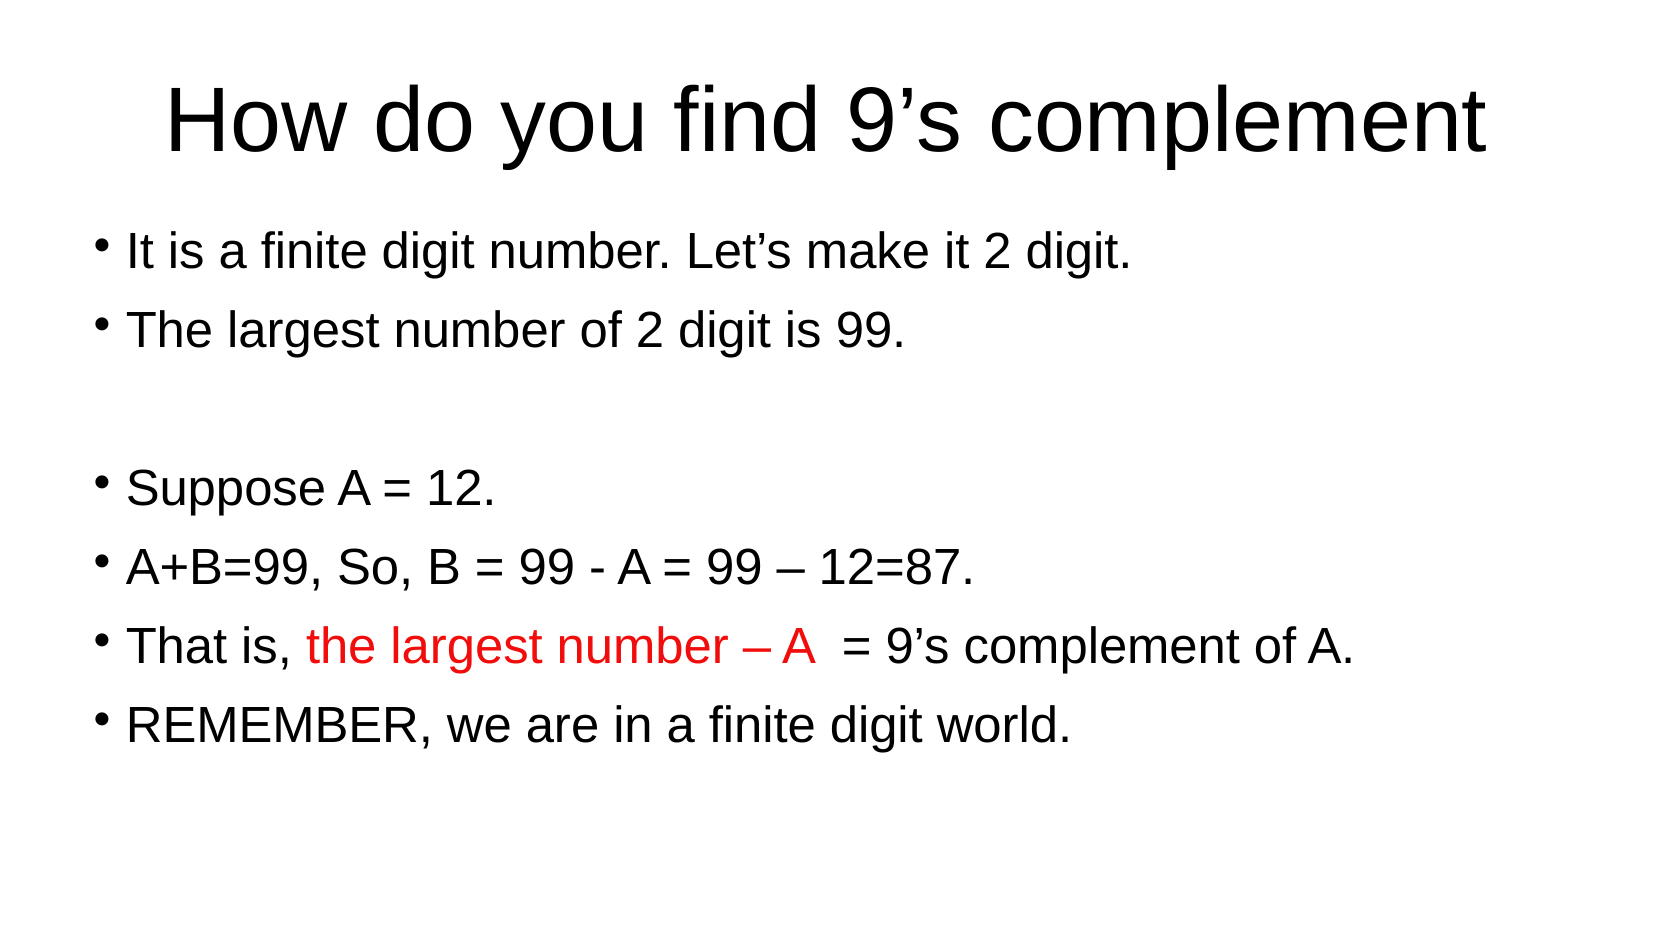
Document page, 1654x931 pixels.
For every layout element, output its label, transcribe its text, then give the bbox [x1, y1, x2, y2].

text_box It is a finite digit number. Let’s make it 2 digit. The largest number of 2 digit is 99. Suppose A = 12. A+B=99, So, B = 99 - A = 99 – 12=87. That is, the largest number – A = 9’s complement of A. REMEMBER, we are in a finite digit world. [82, 217, 1571, 757]
text_box How do you find 9’s complement [82, 37, 1571, 193]
